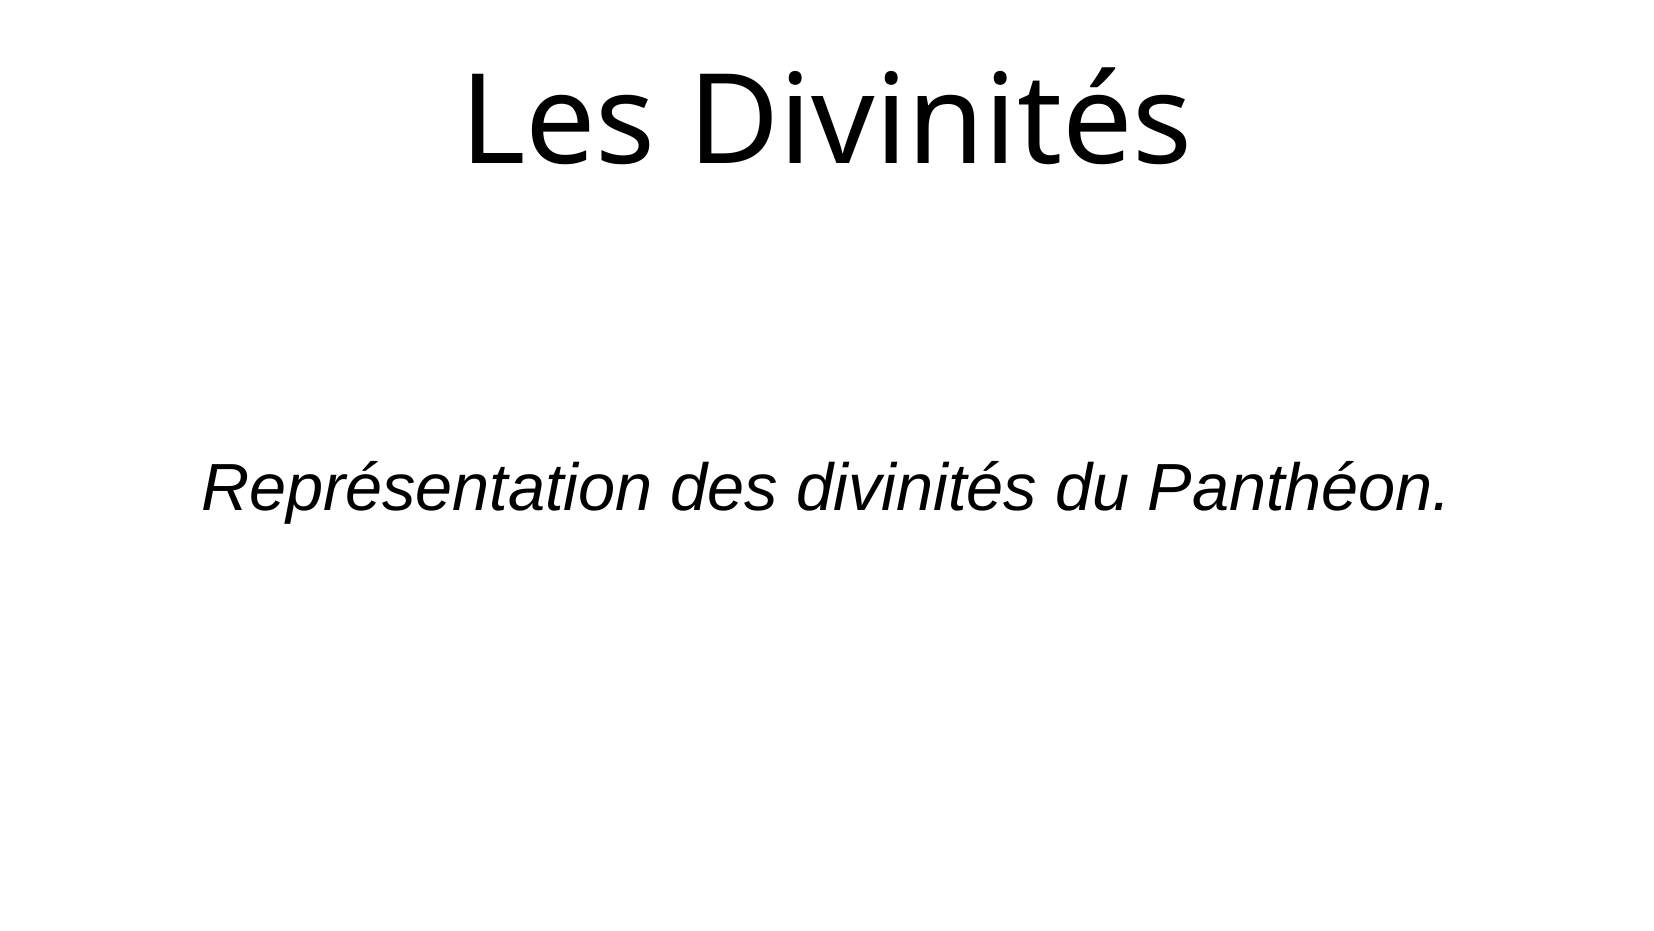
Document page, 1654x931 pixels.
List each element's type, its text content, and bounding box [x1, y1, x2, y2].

subtitle Représentation des divinités du Panthéon. [82, 217, 1571, 758]
title Les Divinités [82, 37, 1571, 193]
